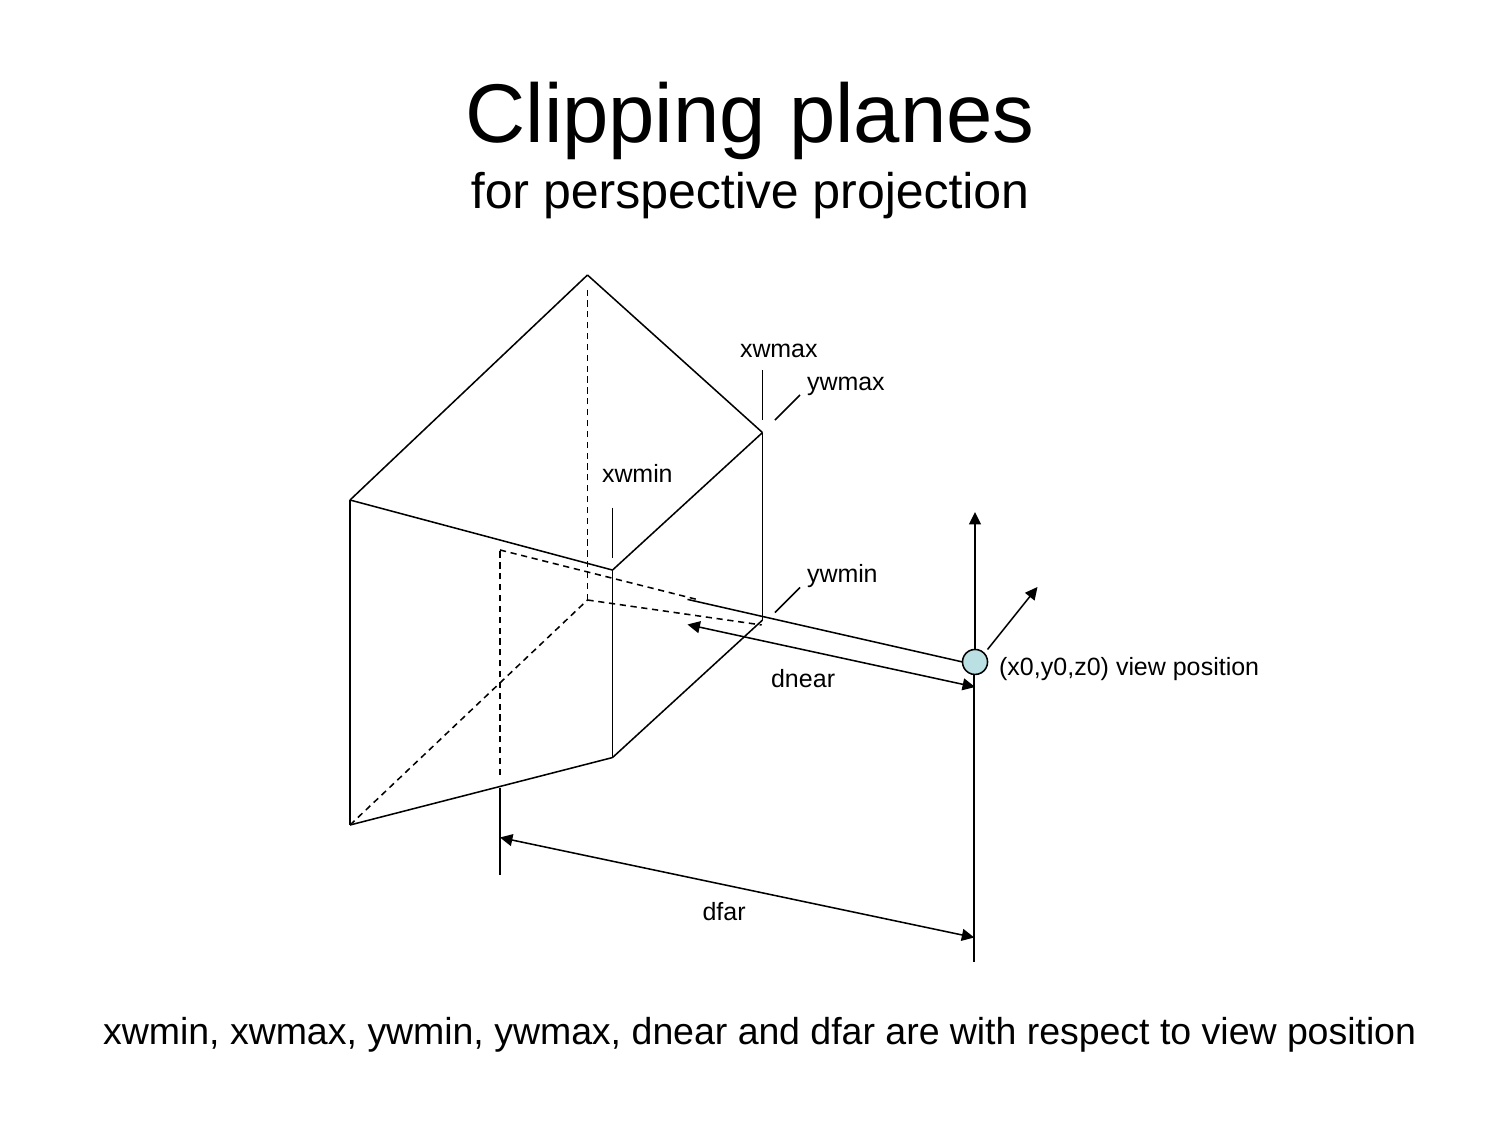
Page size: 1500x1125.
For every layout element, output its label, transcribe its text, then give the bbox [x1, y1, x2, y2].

text_box dfar [687, 887, 761, 933]
text_box xwmax [725, 324, 833, 371]
title Clipping planes for perspective projection [75, 45, 1426, 233]
text_box xwmin, xwmax, ywmin, ywmax, dnear and dfar are with respect to view position [88, 999, 1432, 1061]
text_box [962, 649, 988, 675]
text_box dnear [756, 654, 851, 701]
text_box (x0,y0,z0) view position [984, 642, 1275, 688]
text_box ywmax [792, 357, 900, 403]
text_box xwmin [587, 450, 689, 496]
text_box ywmin [792, 549, 893, 596]
